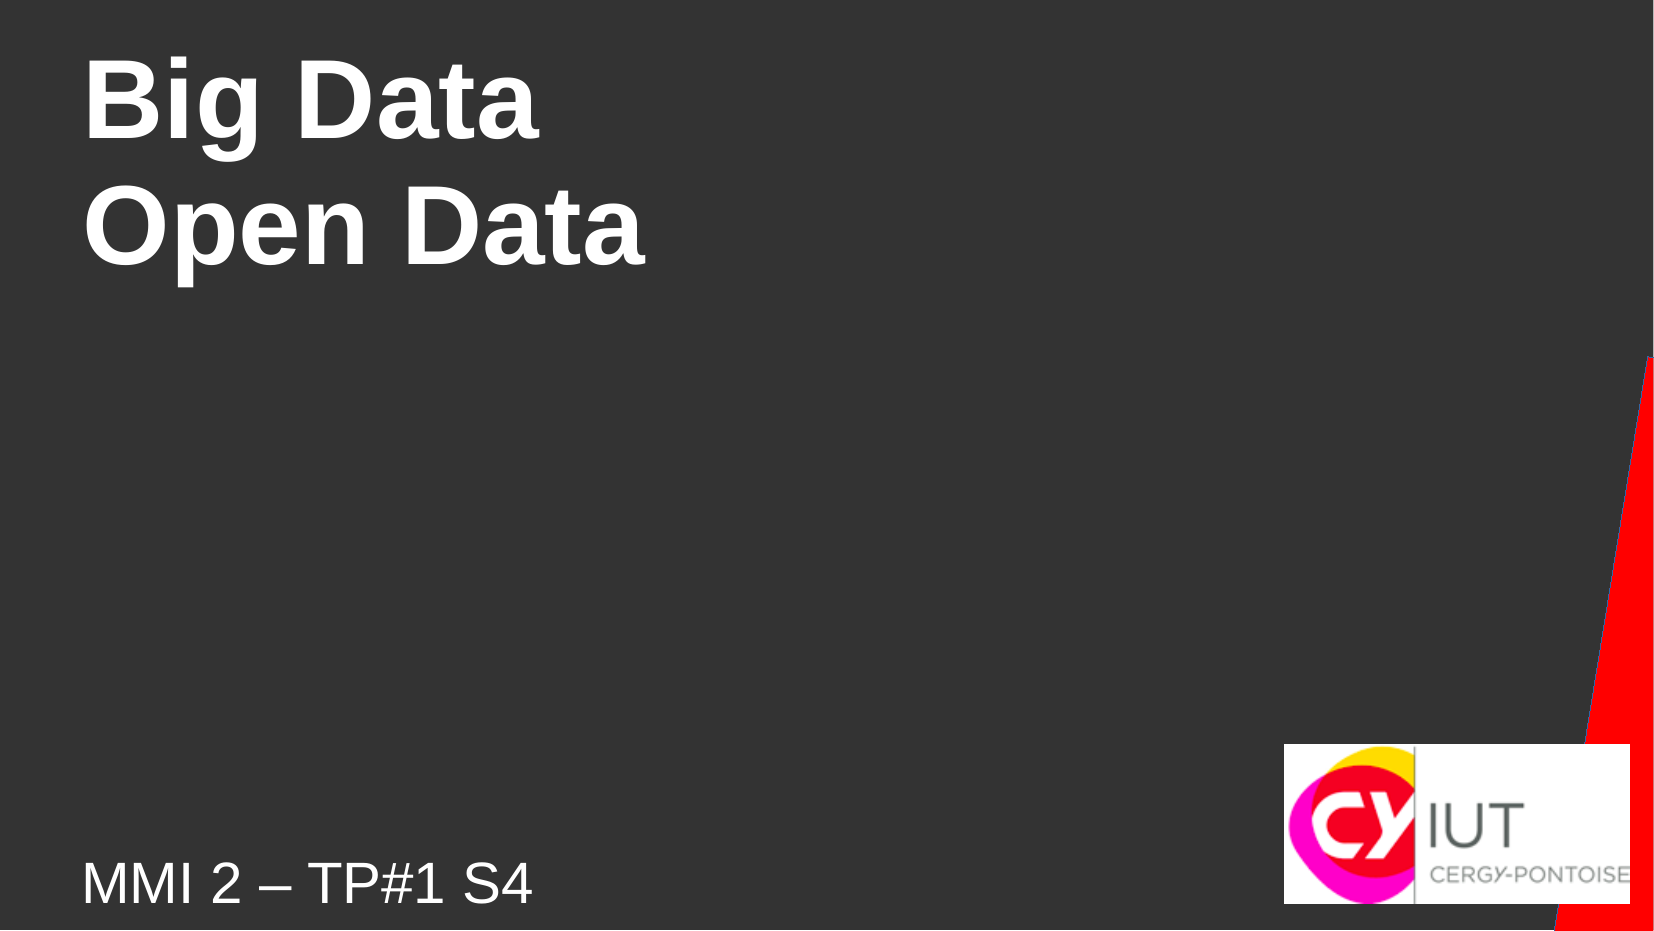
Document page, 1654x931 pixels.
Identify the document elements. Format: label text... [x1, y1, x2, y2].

picture [1284, 744, 1630, 904]
text_box [1554, 356, 1654, 931]
title MMI 2 – TP#1 S4 [81, 805, 1134, 931]
title Big Data Open Data [82, 36, 1571, 288]
